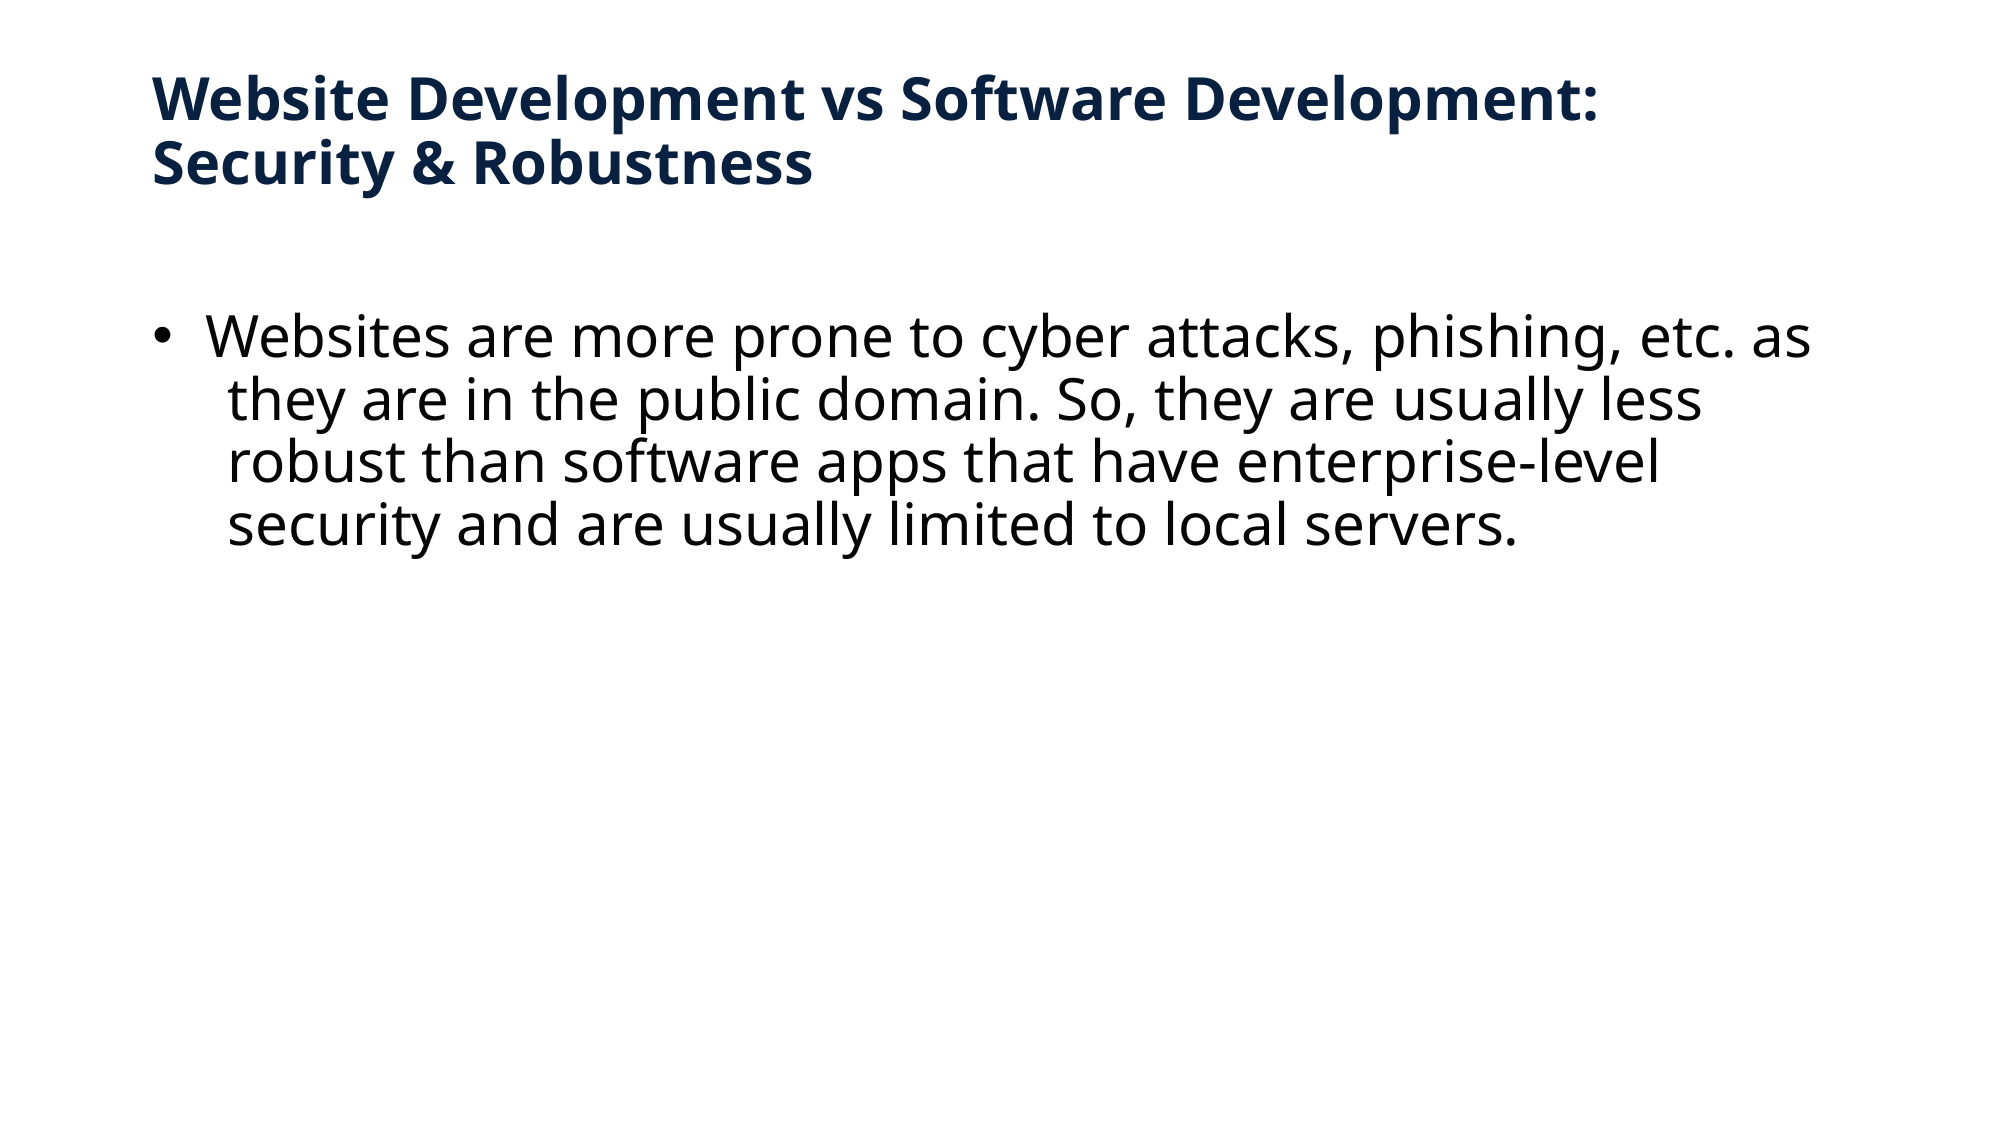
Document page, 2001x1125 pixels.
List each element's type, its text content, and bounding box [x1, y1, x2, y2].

title Website Development vs Software Development: Security & Robustness [137, 59, 1863, 278]
list Websites are more prone to cyber attacks, phishing, etc. as they are in the public domain. So, they are usually less robust than software apps that have enterprise-level security and are usually limited to local servers. [137, 299, 1863, 1014]
